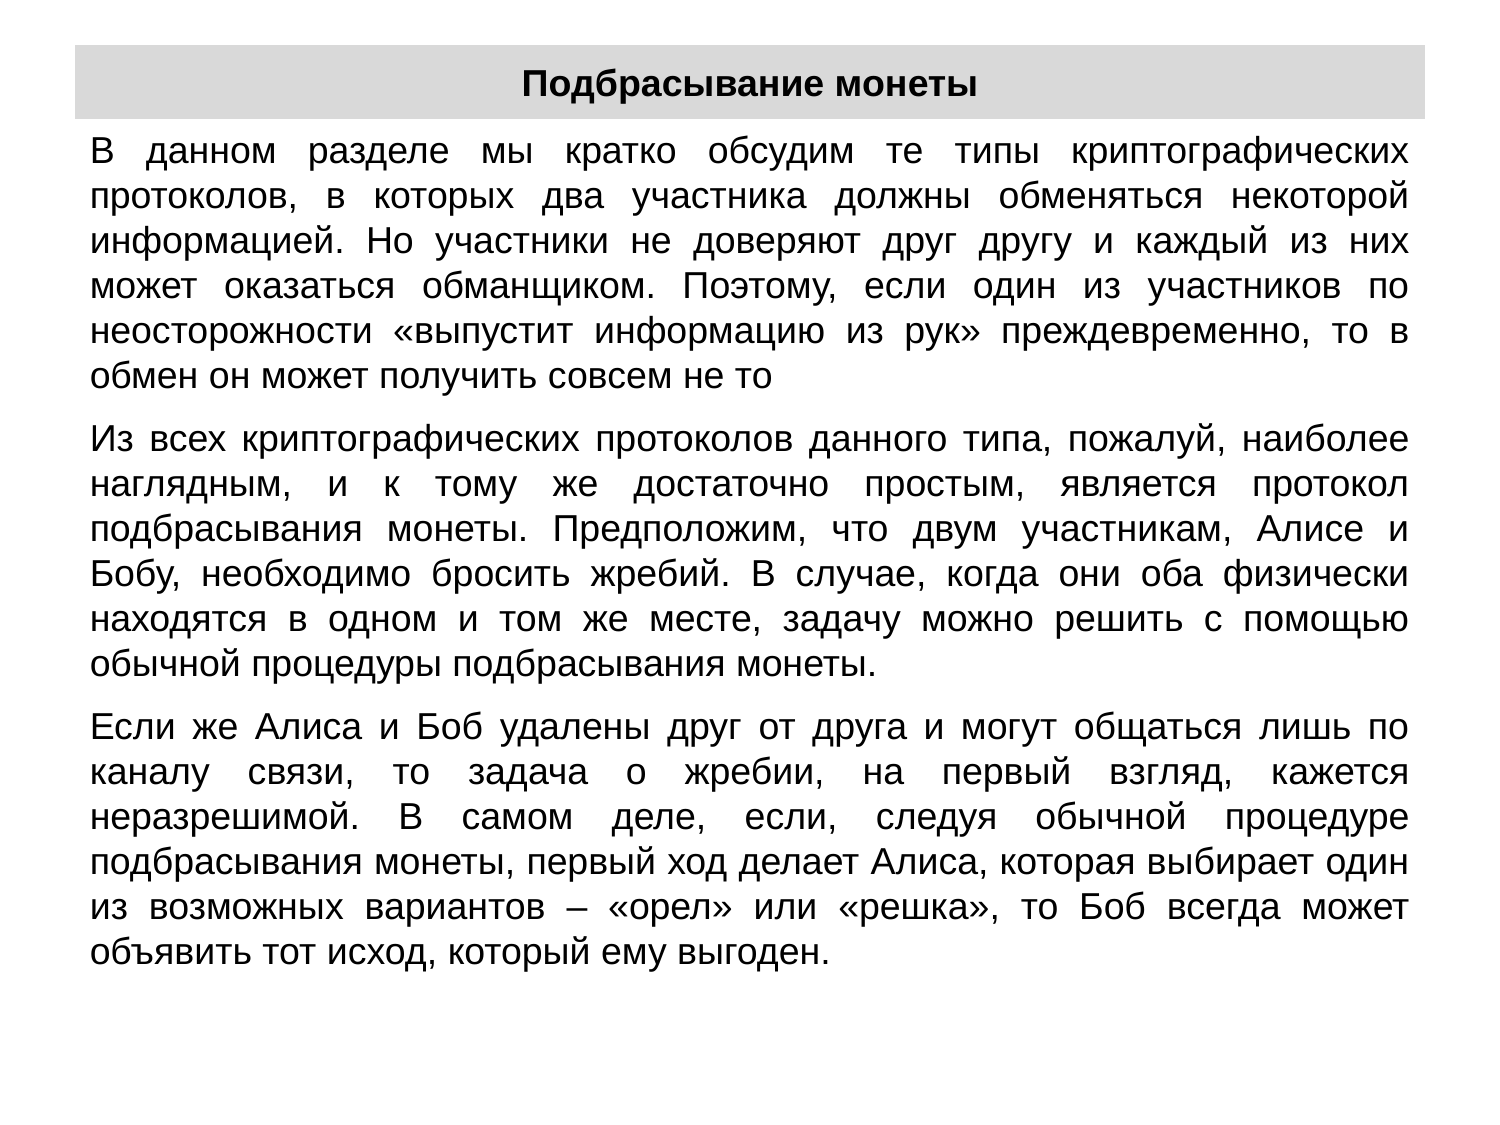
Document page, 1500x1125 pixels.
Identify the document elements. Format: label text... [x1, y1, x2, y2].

text_box Из всех криптографических протоколов данного типа, пожалуй, наиболее наглядным, и к тому же достаточно простым, является протокол подбрасывания монеты. Предположим, что двум участникам, Алисе и Бобу, необходимо бросить жребий. В случае, когда они оба физически находятся в одном и том же месте, задачу можно решить с помощью обычной процедуры подбрасывания монеты. [75, 406, 1425, 692]
text_box Если же Алиса и Боб удалены друг от друга и могут общаться лишь по каналу связи, то задача о жребии, на первый взгляд, кажется неразрешимой. В самом деле, если, следуя обычной процедуре подбрасывания монеты, первый ход делает Алиса, которая выбирает один из возможных вариантов – «орел» или «решка», то Боб всегда может объявить тот исход, который ему выгоден. [75, 694, 1425, 980]
text_box В данном разделе мы кратко обсудим те типы криптографических протоколов, в которых два участника должны обменяться некоторой информацией. Но участники не доверяют друг другу и каждый из них может оказаться обманщиком. Поэтому, если один из участников по неосторожности «выпустит информацию из рук» преждевременно, то в обмен он может получить совсем не то [75, 119, 1425, 404]
text_box Подбрасывание монеты [75, 45, 1425, 119]
